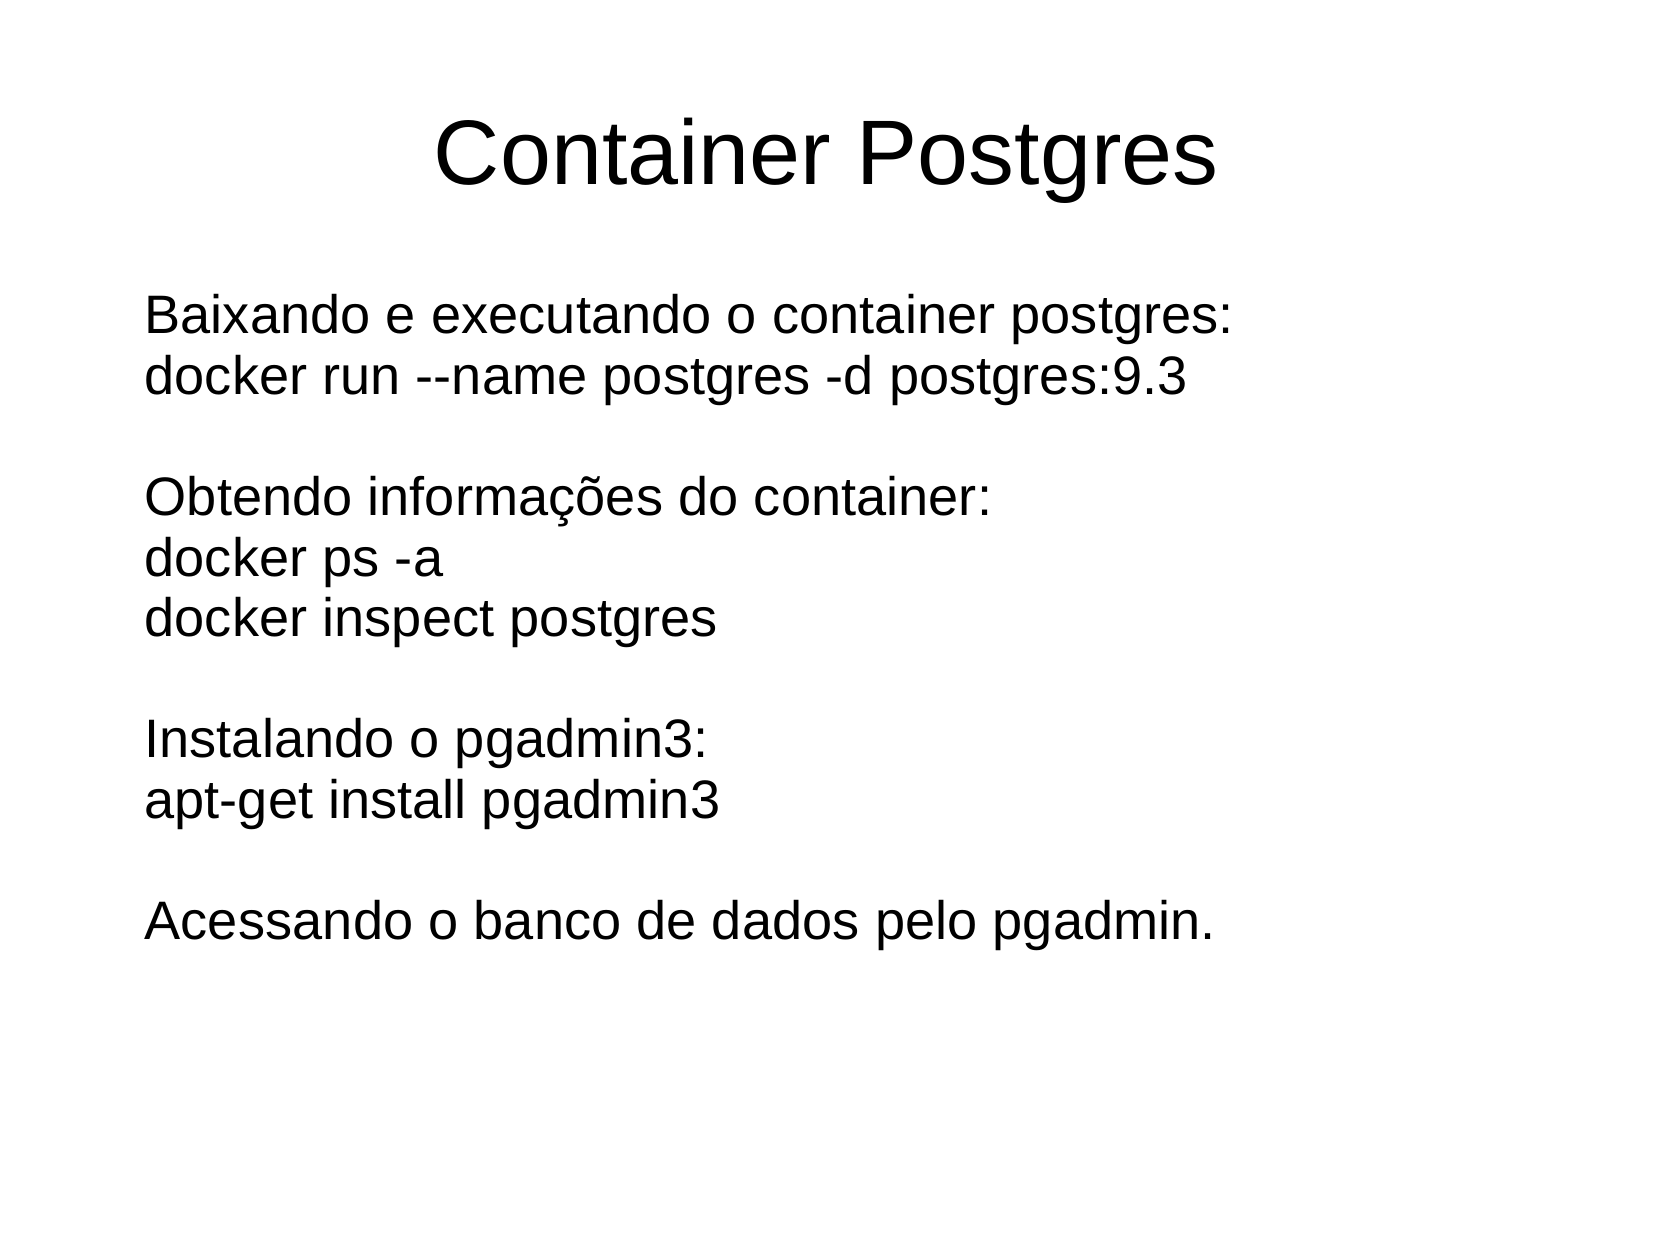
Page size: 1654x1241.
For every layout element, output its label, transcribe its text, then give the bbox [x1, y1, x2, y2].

text_box Baixando e executando o container postgres: docker run --name postgres -d postgres:9.3 Obtendo informações do container: docker ps -a docker inspect postgres Instalando o pgadmin3: apt-get install pgadmin3 Acessando o banco de dados pelo pgadmin. [129, 277, 1335, 959]
title Container Postgres [82, 49, 1571, 257]
